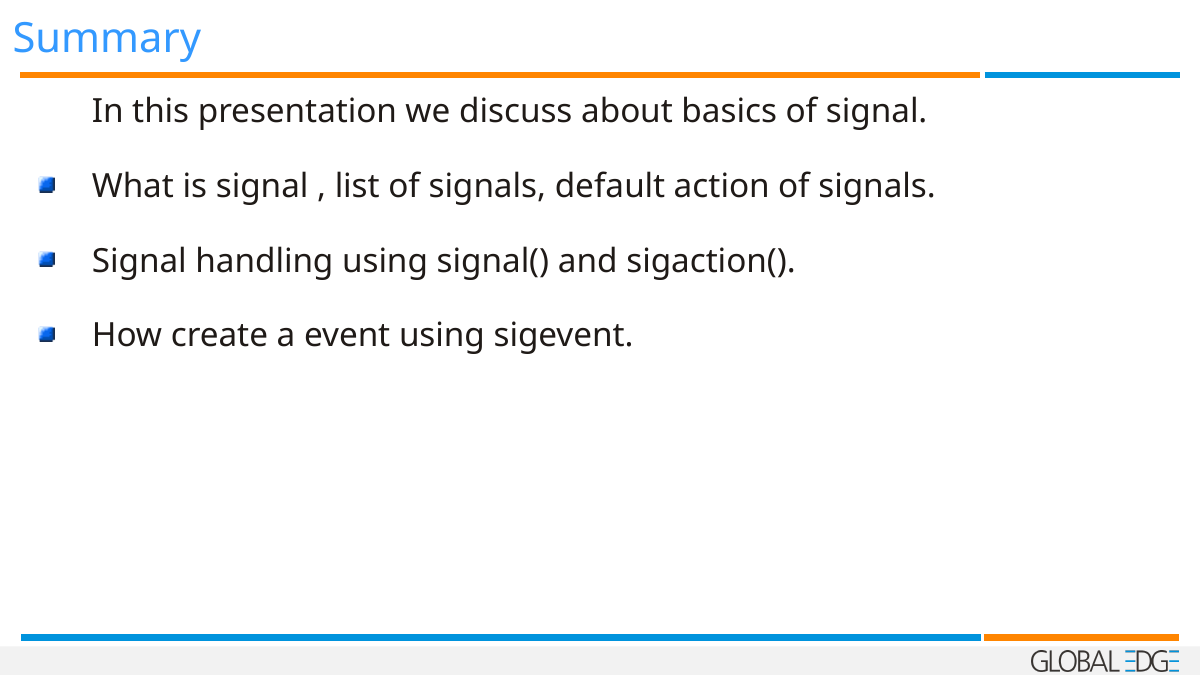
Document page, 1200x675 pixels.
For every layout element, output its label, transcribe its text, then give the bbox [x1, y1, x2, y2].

picture [1031, 650, 1179, 672]
list In this presentation we discuss about basics of signal. What is signal , list of signals, default action of signals. Signal handling using signal() and sigaction(). How create a event using sigevent. [21, 86, 1182, 627]
title Summary [12, 9, 1088, 63]
